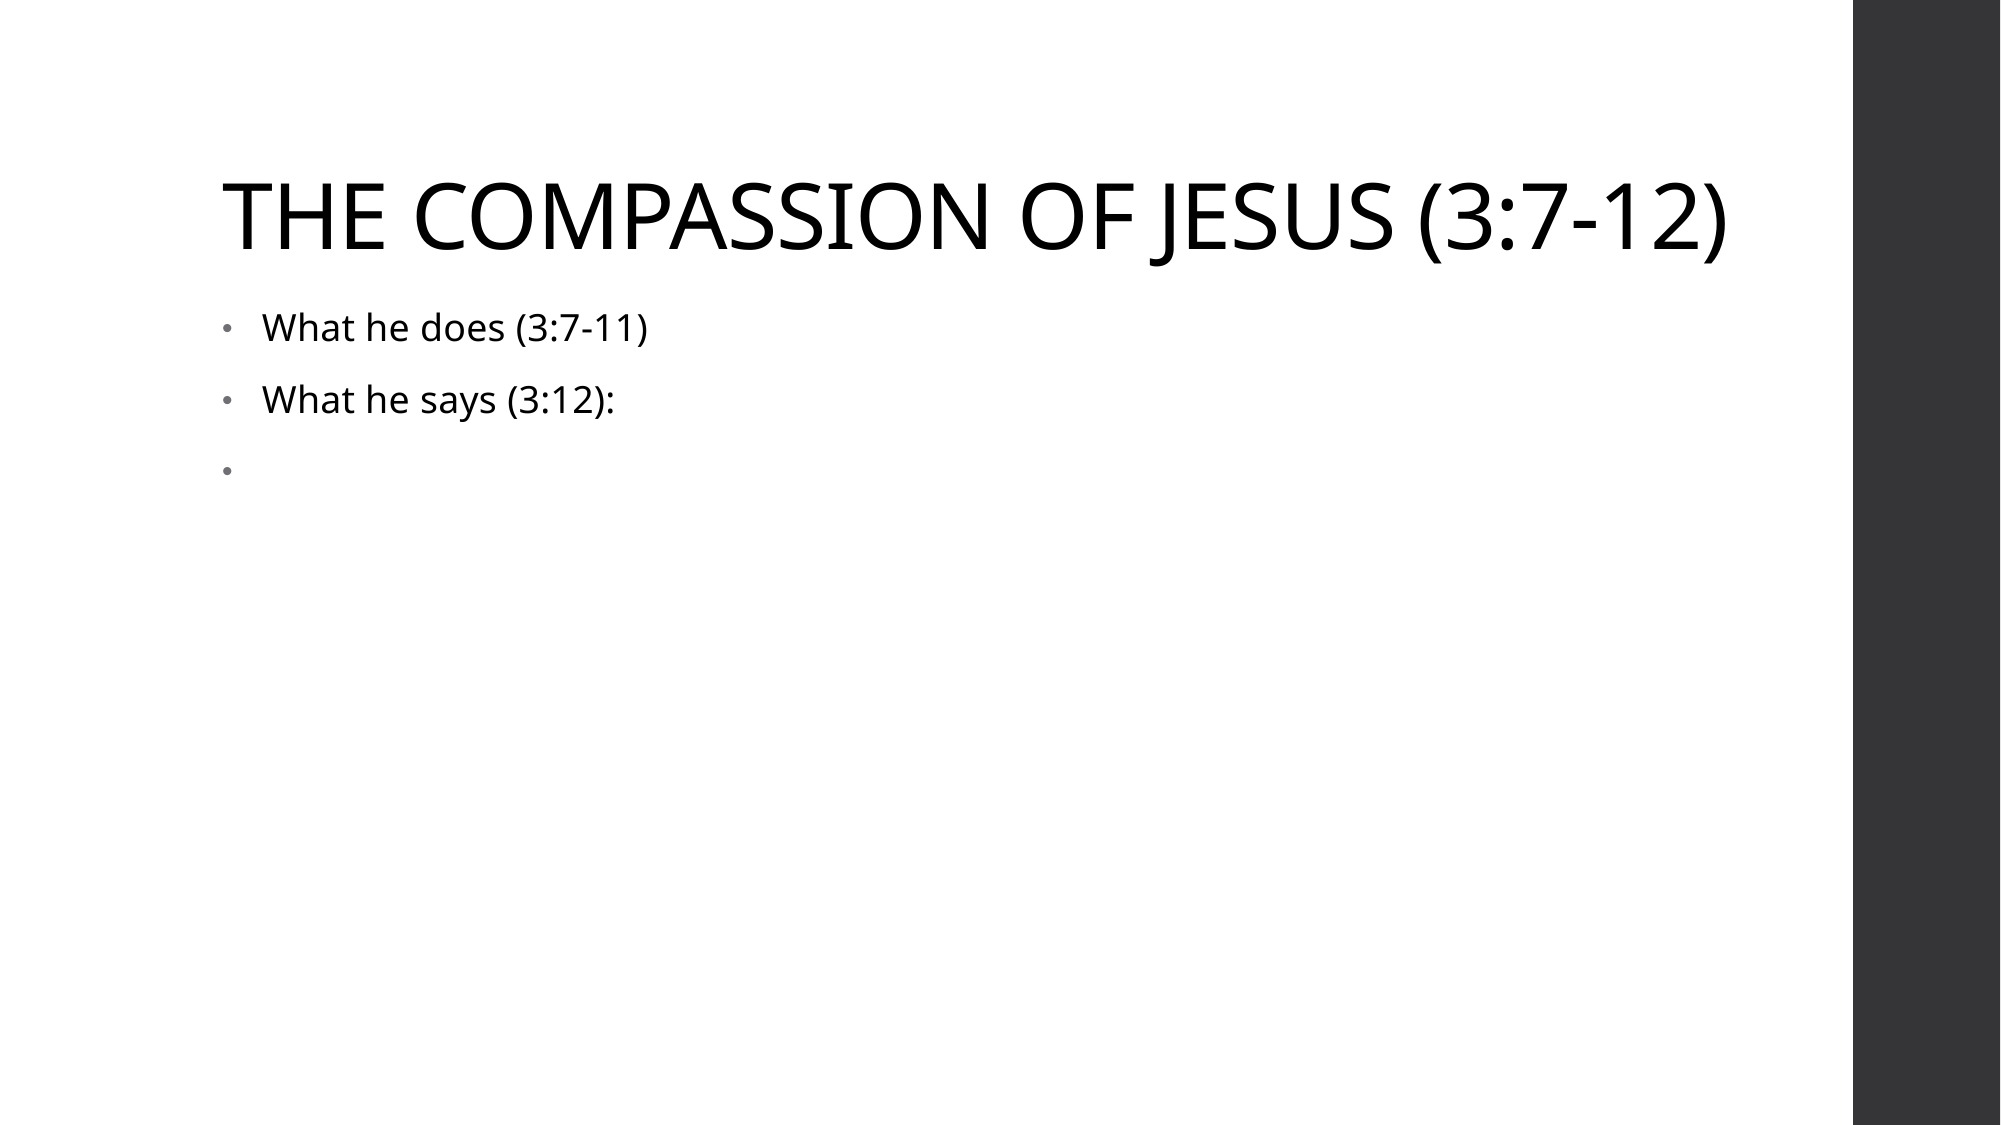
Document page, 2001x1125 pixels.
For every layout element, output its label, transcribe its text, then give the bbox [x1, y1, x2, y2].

list What he does (3:7-11) What he says (3:12): [206, 299, 1617, 1014]
title THE COMPASSION OF JESUS (3:7-12) [206, 60, 1797, 278]
